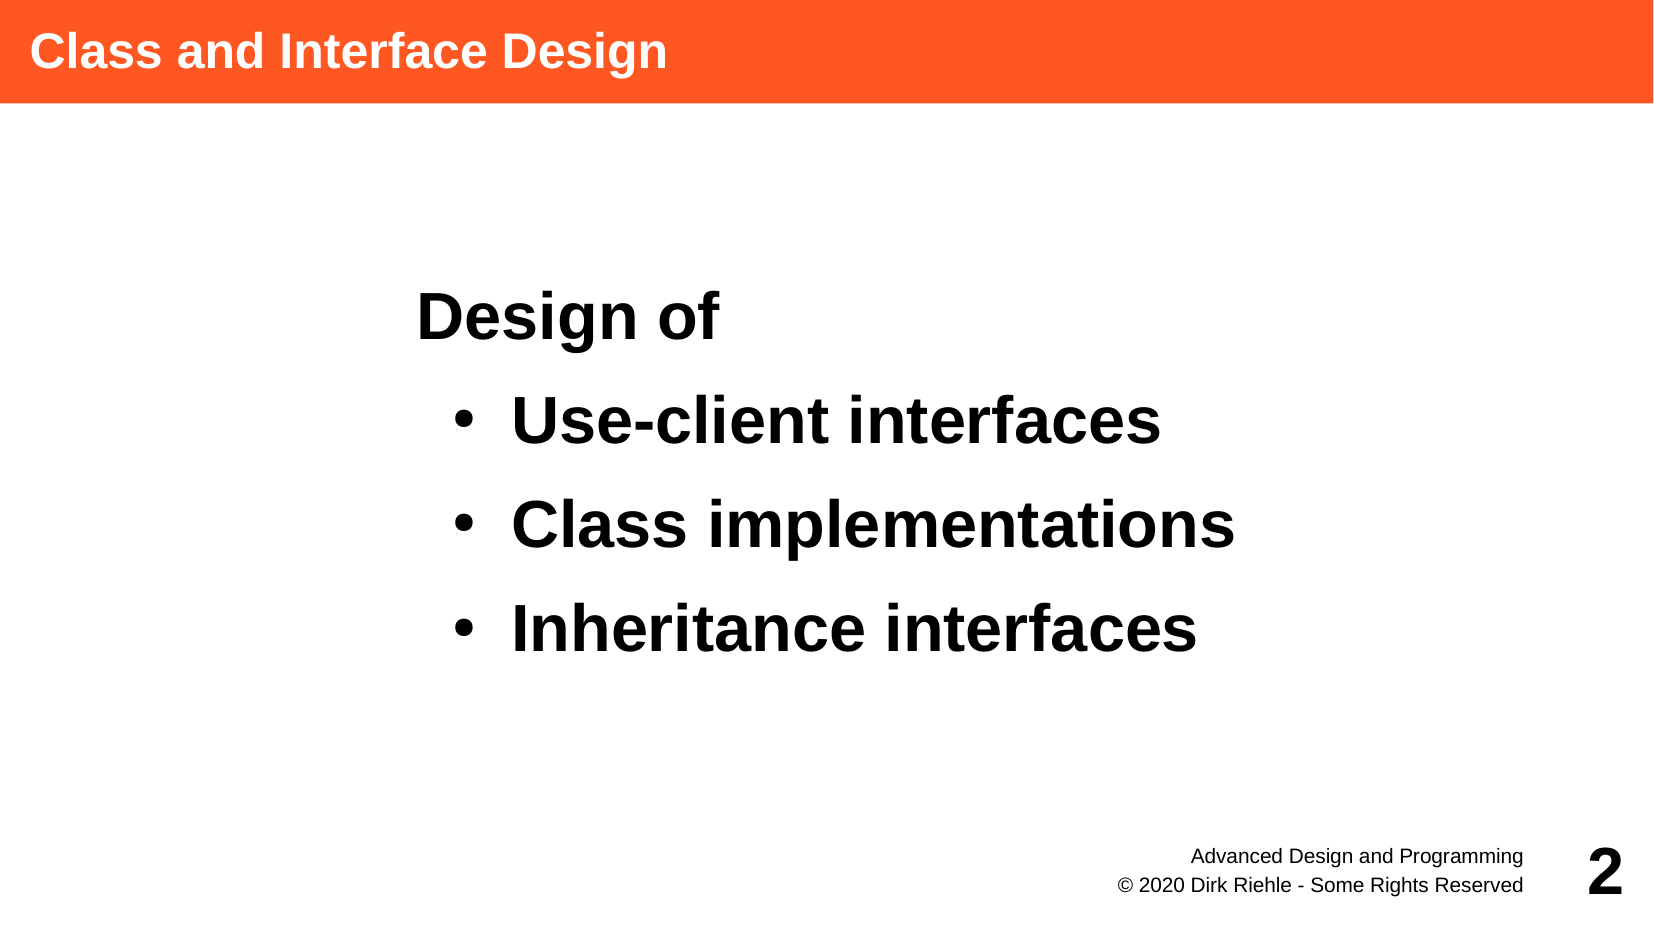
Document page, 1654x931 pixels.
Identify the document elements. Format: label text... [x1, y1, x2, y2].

title Class and Interface Design [0, 0, 1654, 104]
subtitle Design of Use-client interfaces Class implementations Inheritance interfaces [29, 132, 1625, 813]
